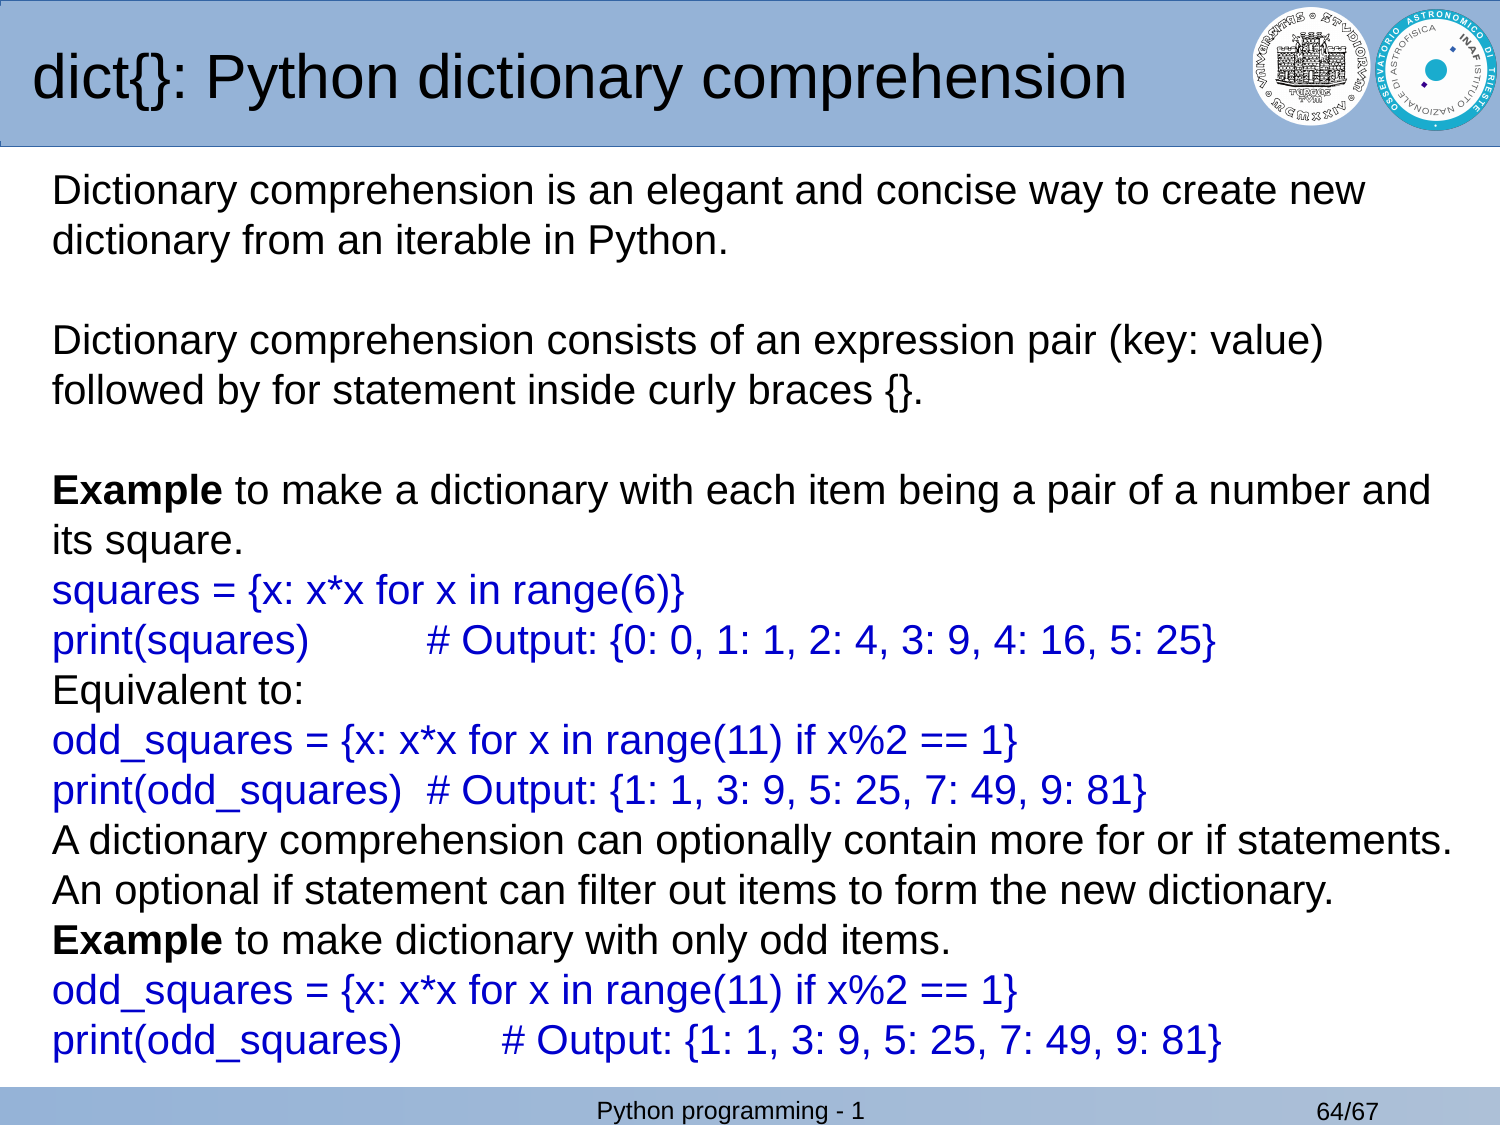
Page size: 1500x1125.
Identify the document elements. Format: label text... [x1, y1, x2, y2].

list Dictionary comprehension is an elegant and concise way to create new dictionary from an iterable in Python. Dictionary comprehension consists of an expression pair (key: value) followed by for statement inside curly braces {}. Example to make a dictionary with each item being a pair of a number and its square. squares = {x: x*x for x in range(6)} print(squares) # Output: {0: 0, 1: 1, 2: 4, 3: 9, 4: 16, 5: 25} Equivalent to: odd_squares = {x: x*x for x in range(11) if x%2 == 1} print(odd_squares) # Output: {1: 1, 3: 9, 5: 25, 7: 49, 9: 81} A dictionary comprehension can optionally contain more for or if statements. An optional if statement can filter out items to form the new dictionary. Example to make dictionary with only odd items. odd_squares = {x: x*x for x in range(11) if x%2 == 1} print(odd_squares) # Output: {1: 1, 3: 9, 5: 25, 7: 49, 9: 81} [37, 155, 1495, 1077]
picture [1253, 0, 1500, 156]
text_box dict{}: Python dictionary comprehension [0, 5, 1253, 141]
